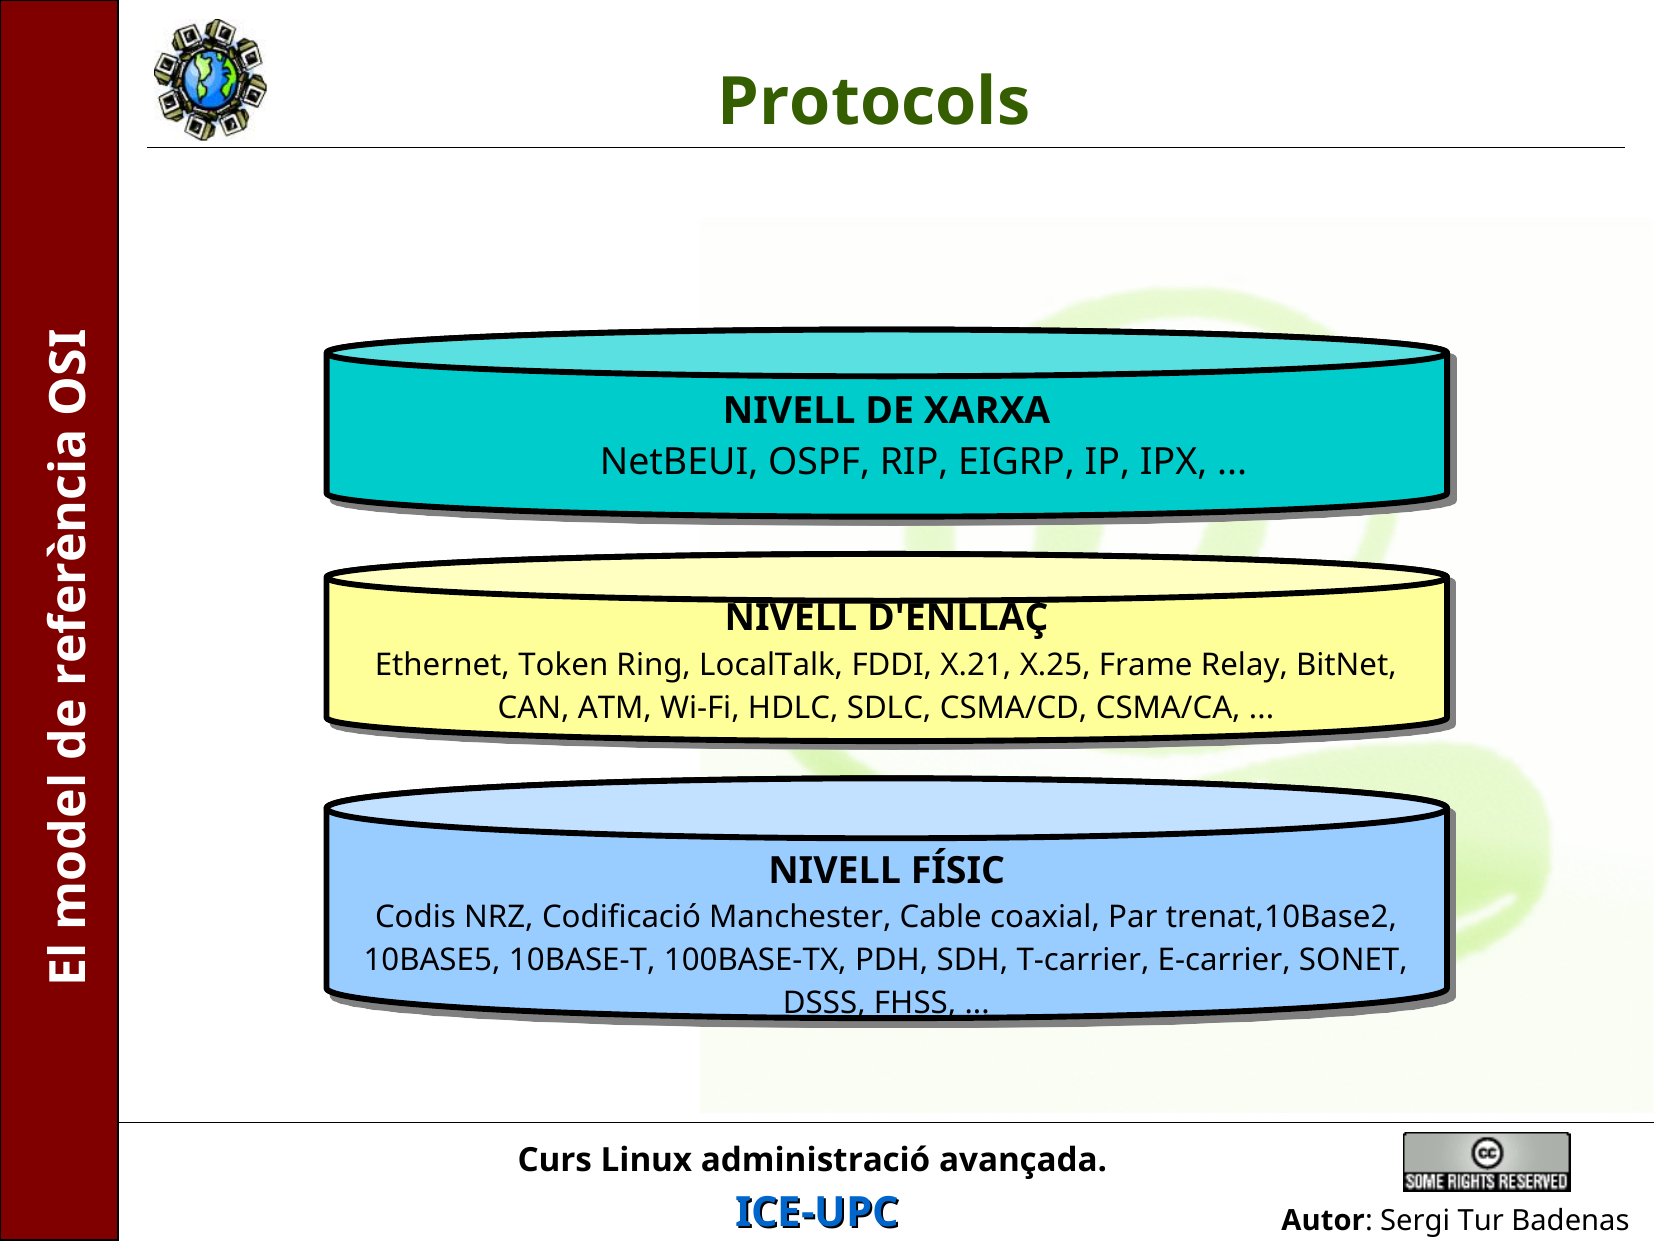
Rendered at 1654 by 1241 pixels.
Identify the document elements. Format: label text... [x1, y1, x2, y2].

picture [700, 217, 1654, 1113]
picture [154, 19, 268, 49]
title Protocols [129, 49, 1619, 148]
picture [1403, 1132, 1571, 1192]
text_box NIVELL DE XARXA NetBEUI, OSPF, RIP, EIGRP, IP, IPX, ... [326, 354, 1448, 517]
text_box NIVELL FÍSIC Codis NRZ, Codificació Manchester, Cable coaxial, Par trenat,10Base2, 10BASE5, 10BASE-T, 100BASE-TX, PDH, SDH, T-carrier, E-carrier, SONET, DSSS, FHSS, ... [326, 810, 1447, 1019]
text_box NIVELL D'ENLLAÇ Ethernet, Token Ring, LocalTalk, FDDI, X.21, X.25, Frame Relay, BitNet, CAN, ATM, Wi-Fi, HDLC, SDLC, CSMA/CD, CSMA/CA, ... [326, 578, 1448, 742]
